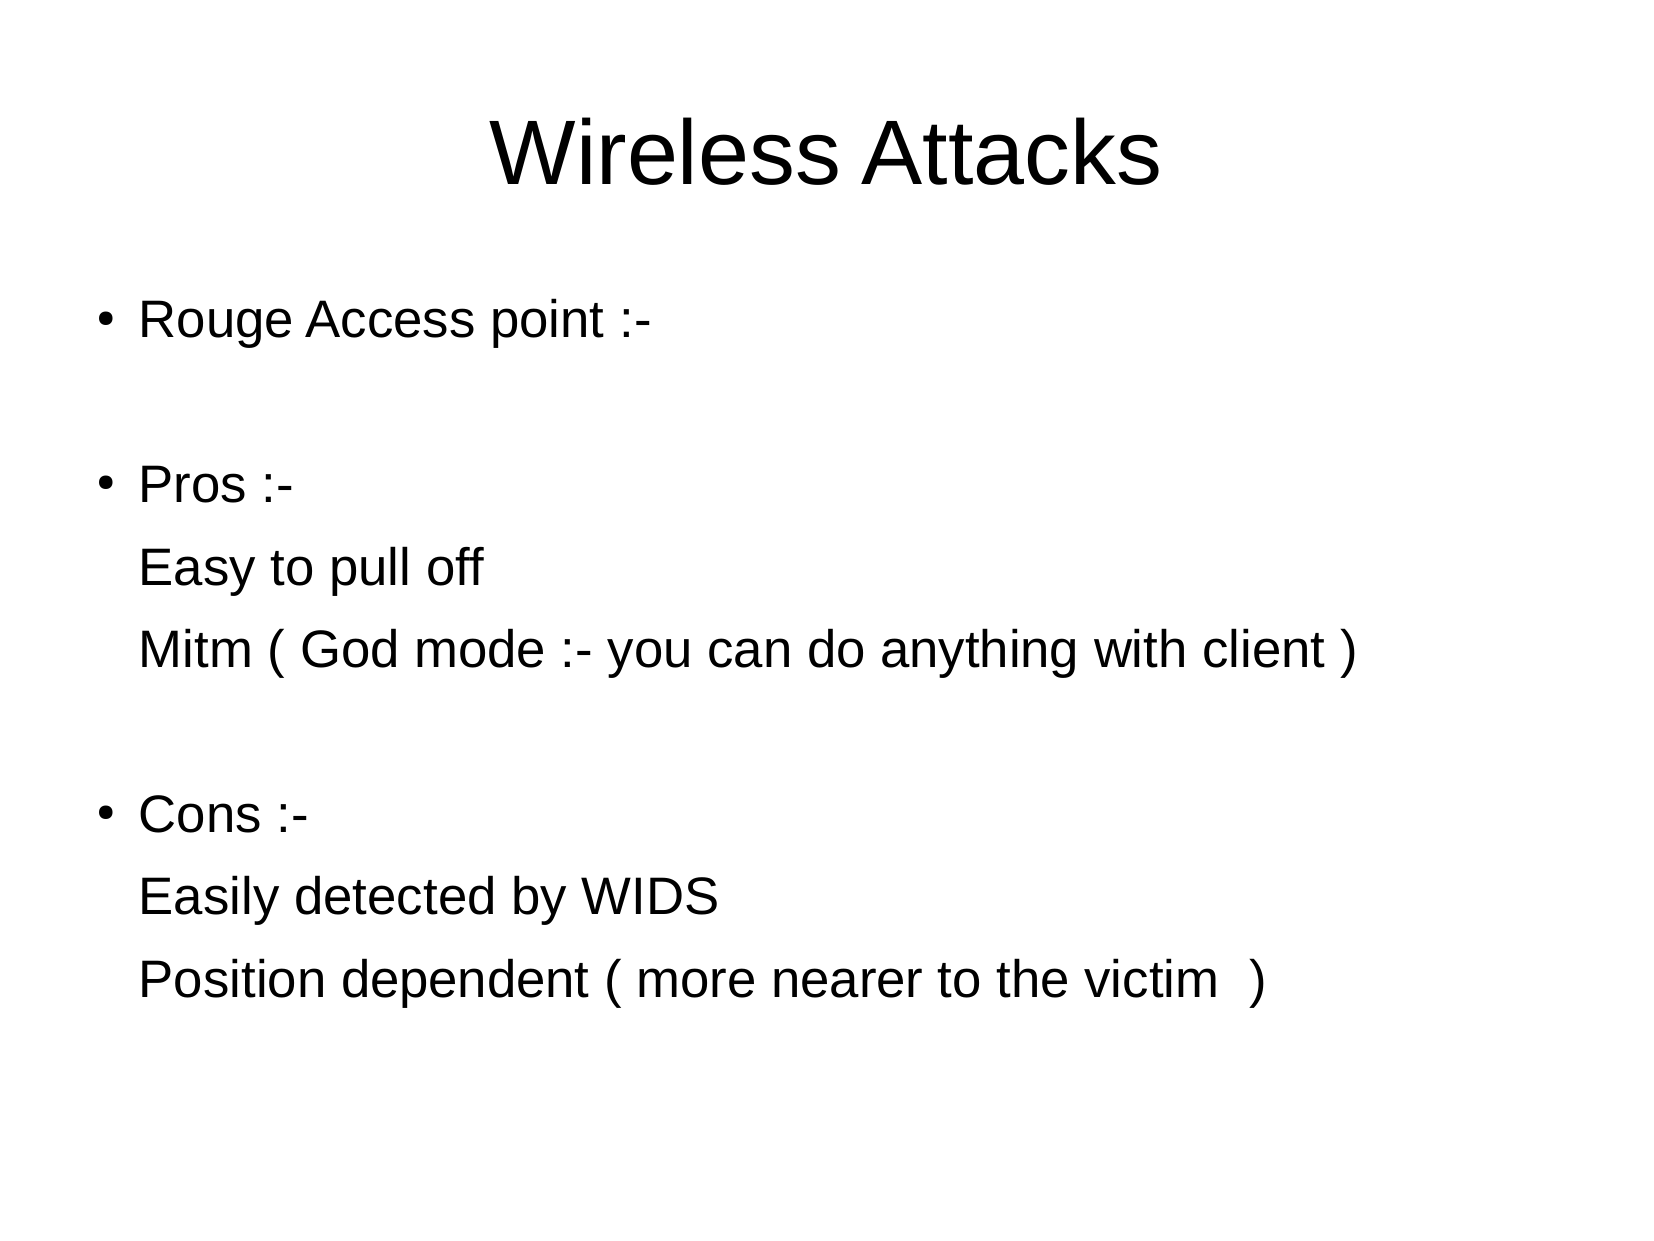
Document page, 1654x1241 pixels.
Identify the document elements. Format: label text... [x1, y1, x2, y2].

title Wireless Attacks [82, 49, 1571, 257]
list Rouge Access point :- Pros :- Easy to pull off Mitm ( God mode :- you can do anything with client ) Cons :- Easily detected by WIDS Position dependent ( more nearer to the victim ) [82, 290, 1571, 1010]
